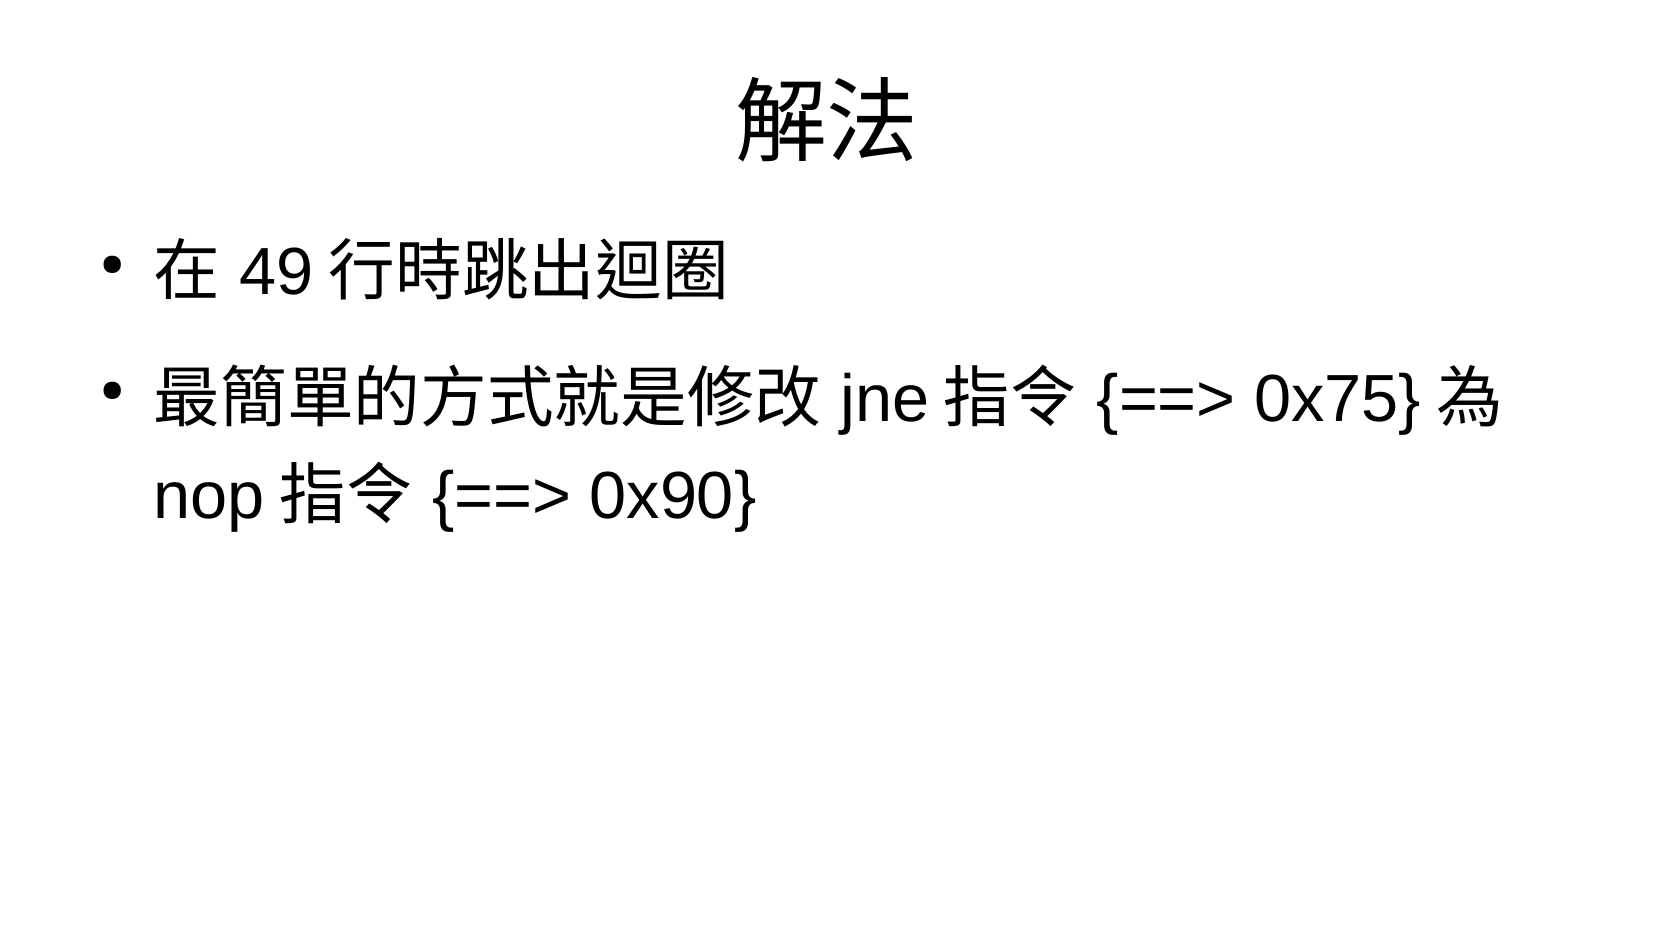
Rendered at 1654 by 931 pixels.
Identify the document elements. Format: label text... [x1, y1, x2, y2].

title 解法 [82, 37, 1571, 193]
list 在49行時跳出迴圈 最簡單的方式就是修改jne指令{==> 0x75}為nop指令{==> 0x90} [82, 217, 1571, 758]
